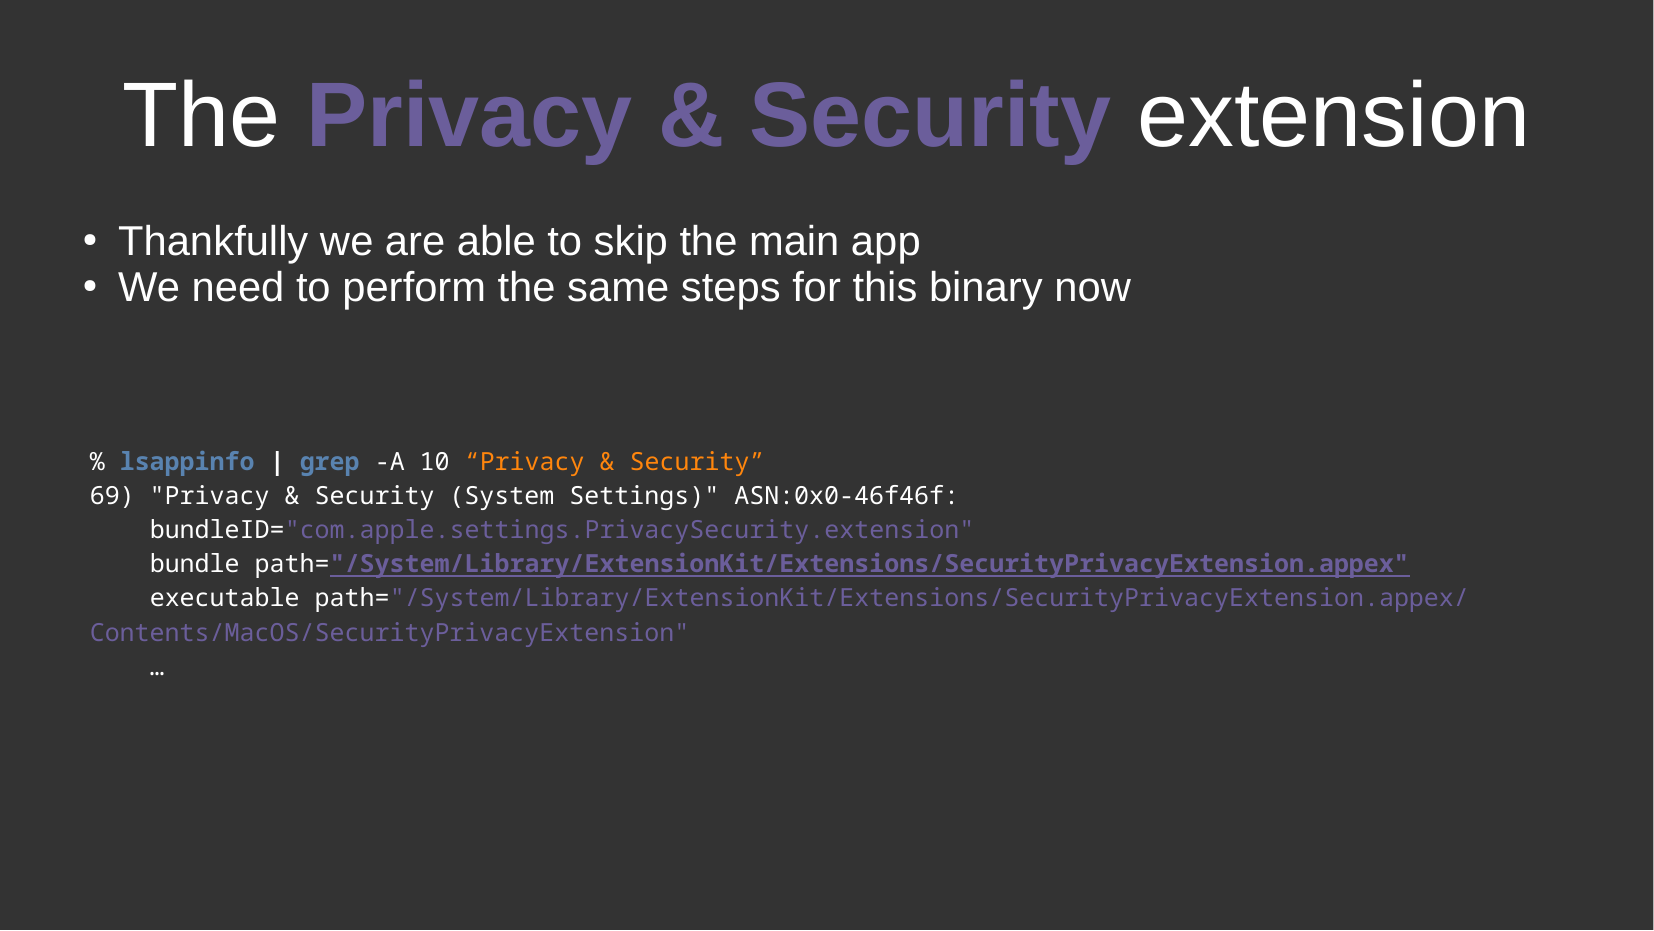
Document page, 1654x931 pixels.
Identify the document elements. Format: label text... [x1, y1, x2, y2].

text_box % lsappinfo | grep -A 10 “Privacy & Security” 69) "Privacy & Security (System Settings)" ASN:0x0-46f46f: bundleID="com.apple.settings.PrivacySecurity.extension" bundle path="/System/Library/ExtensionKit/Extensions/SecurityPrivacyExtension.appex" executable path="/System/Library/ExtensionKit/Extensions/SecurityPrivacyExtension.appex/Contents/MacOS/SecurityPrivacyExtension" … [75, 375, 1613, 826]
title The Privacy & Security extension [82, 37, 1571, 193]
subtitle Thankfully we are able to skip the main app We need to perform the same steps for this binary now [82, 217, 1571, 338]
